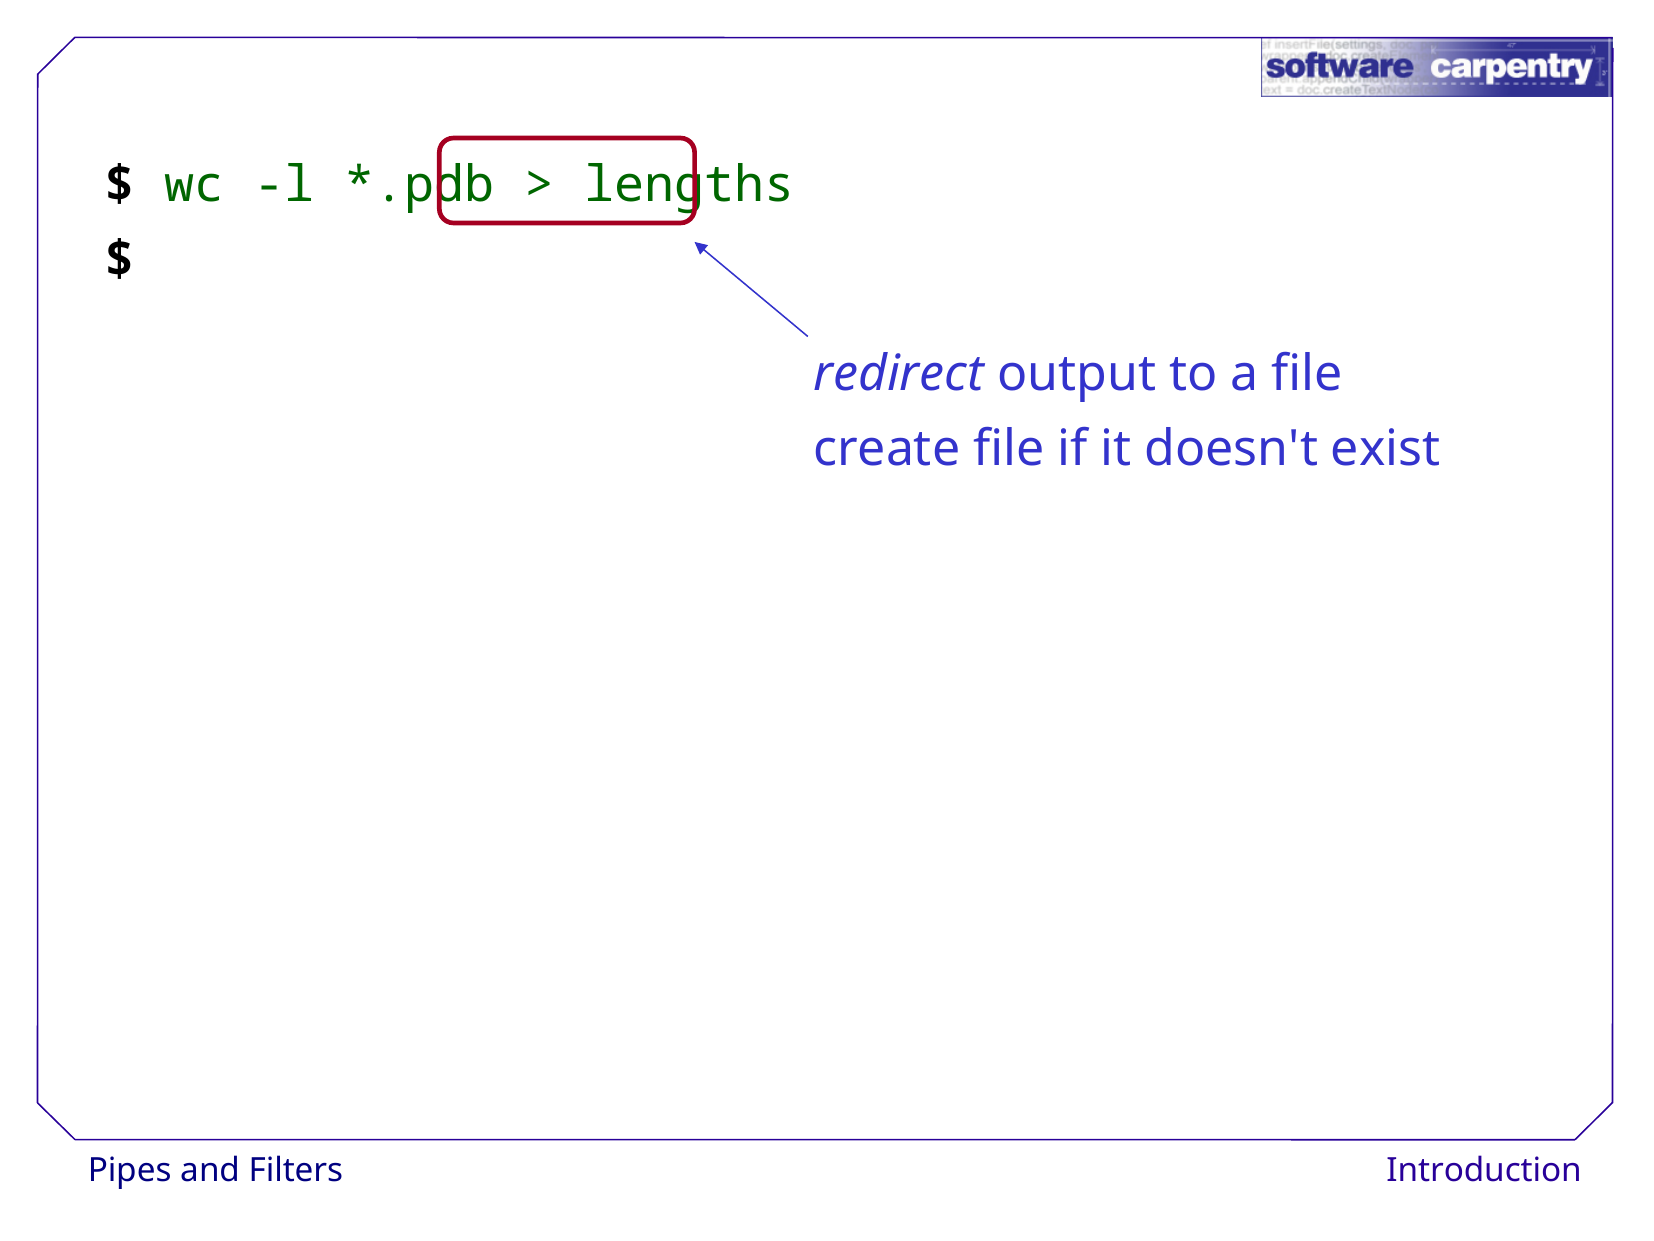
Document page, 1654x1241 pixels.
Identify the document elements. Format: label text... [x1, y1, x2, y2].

picture [1261, 39, 1613, 97]
text_box $ wc -l *.pdb > lengths $ [89, 128, 1512, 1131]
text_box redirect output to a file create file if it doesn't exist [798, 317, 1584, 649]
